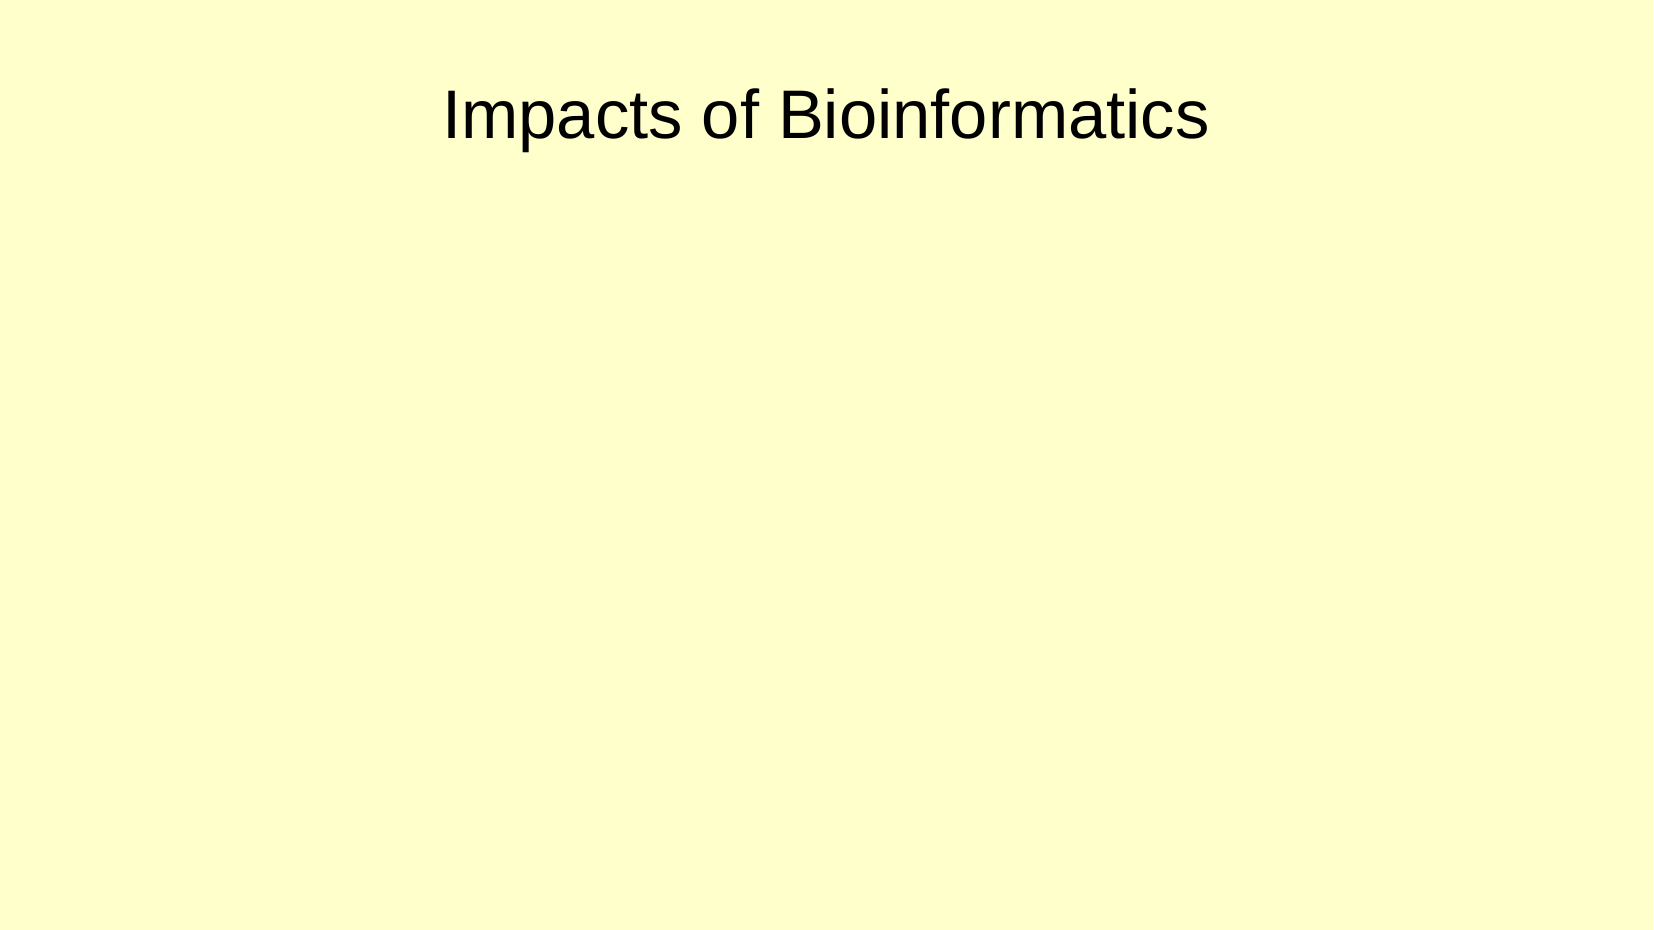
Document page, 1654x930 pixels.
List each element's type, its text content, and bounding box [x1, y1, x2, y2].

title Impacts of Bioinformatics [82, 36, 1571, 193]
